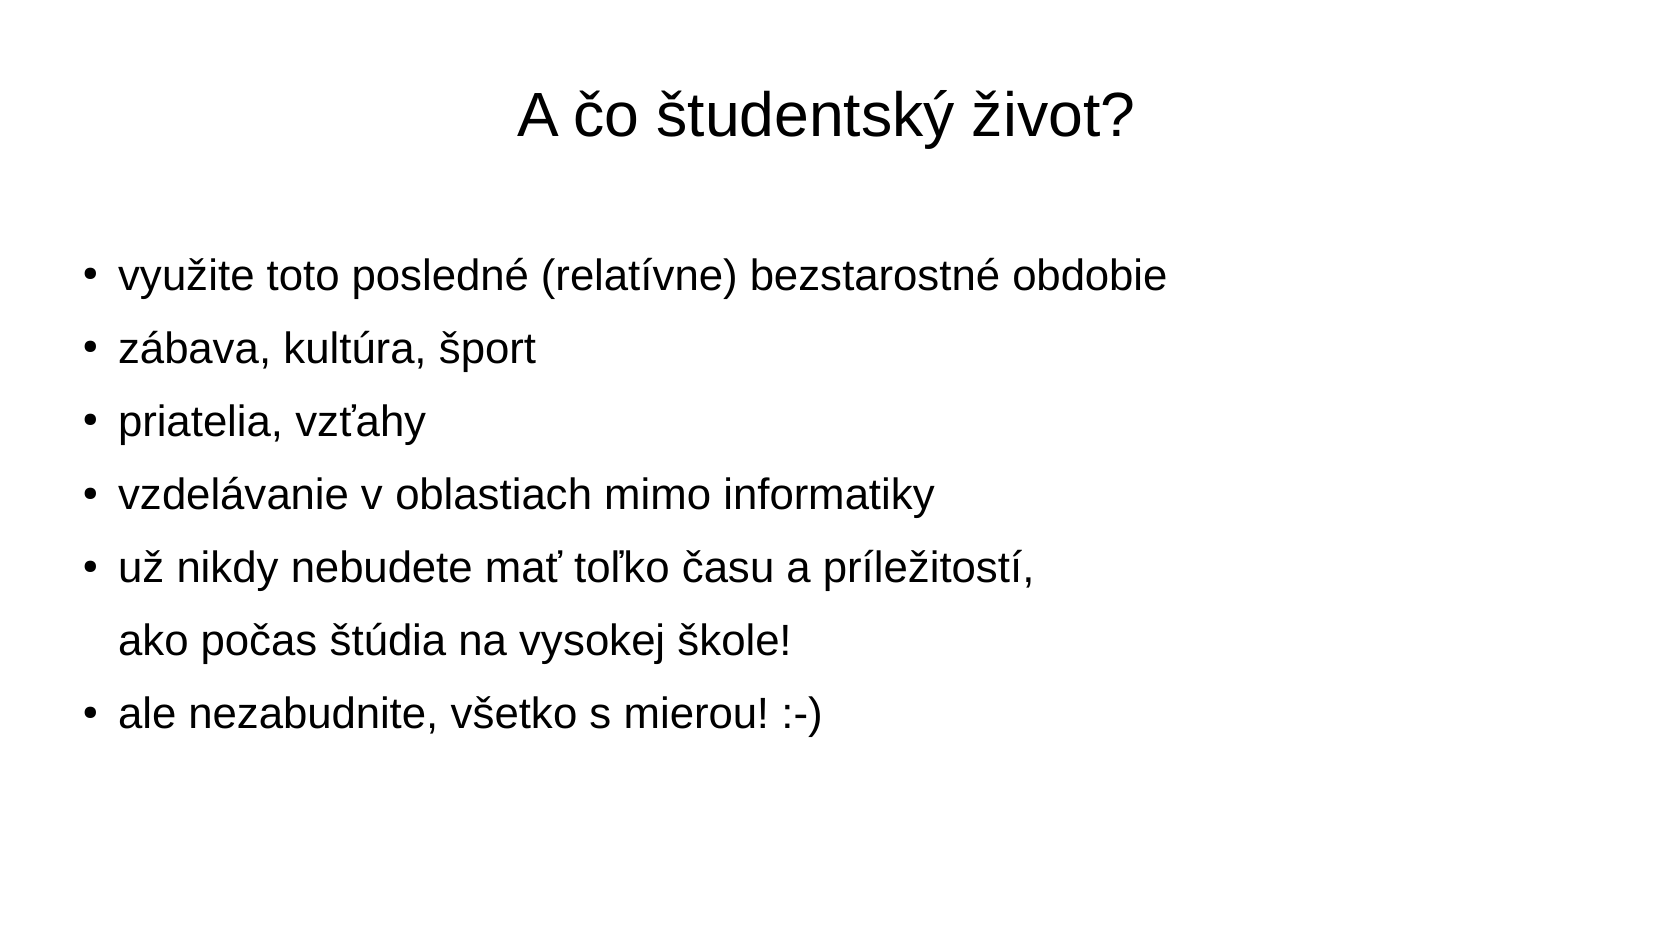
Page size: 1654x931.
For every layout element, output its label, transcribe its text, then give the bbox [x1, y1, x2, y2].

title A čo študentský život? [82, 37, 1571, 193]
subtitle využite toto posledné (relatívne) bezstarostné obdobie zábava, kultúra, šport priatelia, vzťahy vzdelávanie v oblastiach mimo informatiky už nikdy nebudete mať toľko času a príležitostí, ako počas štúdia na vysokej škole! ale nezabudnite, všetko s mierou! :-) [82, 212, 1571, 752]
